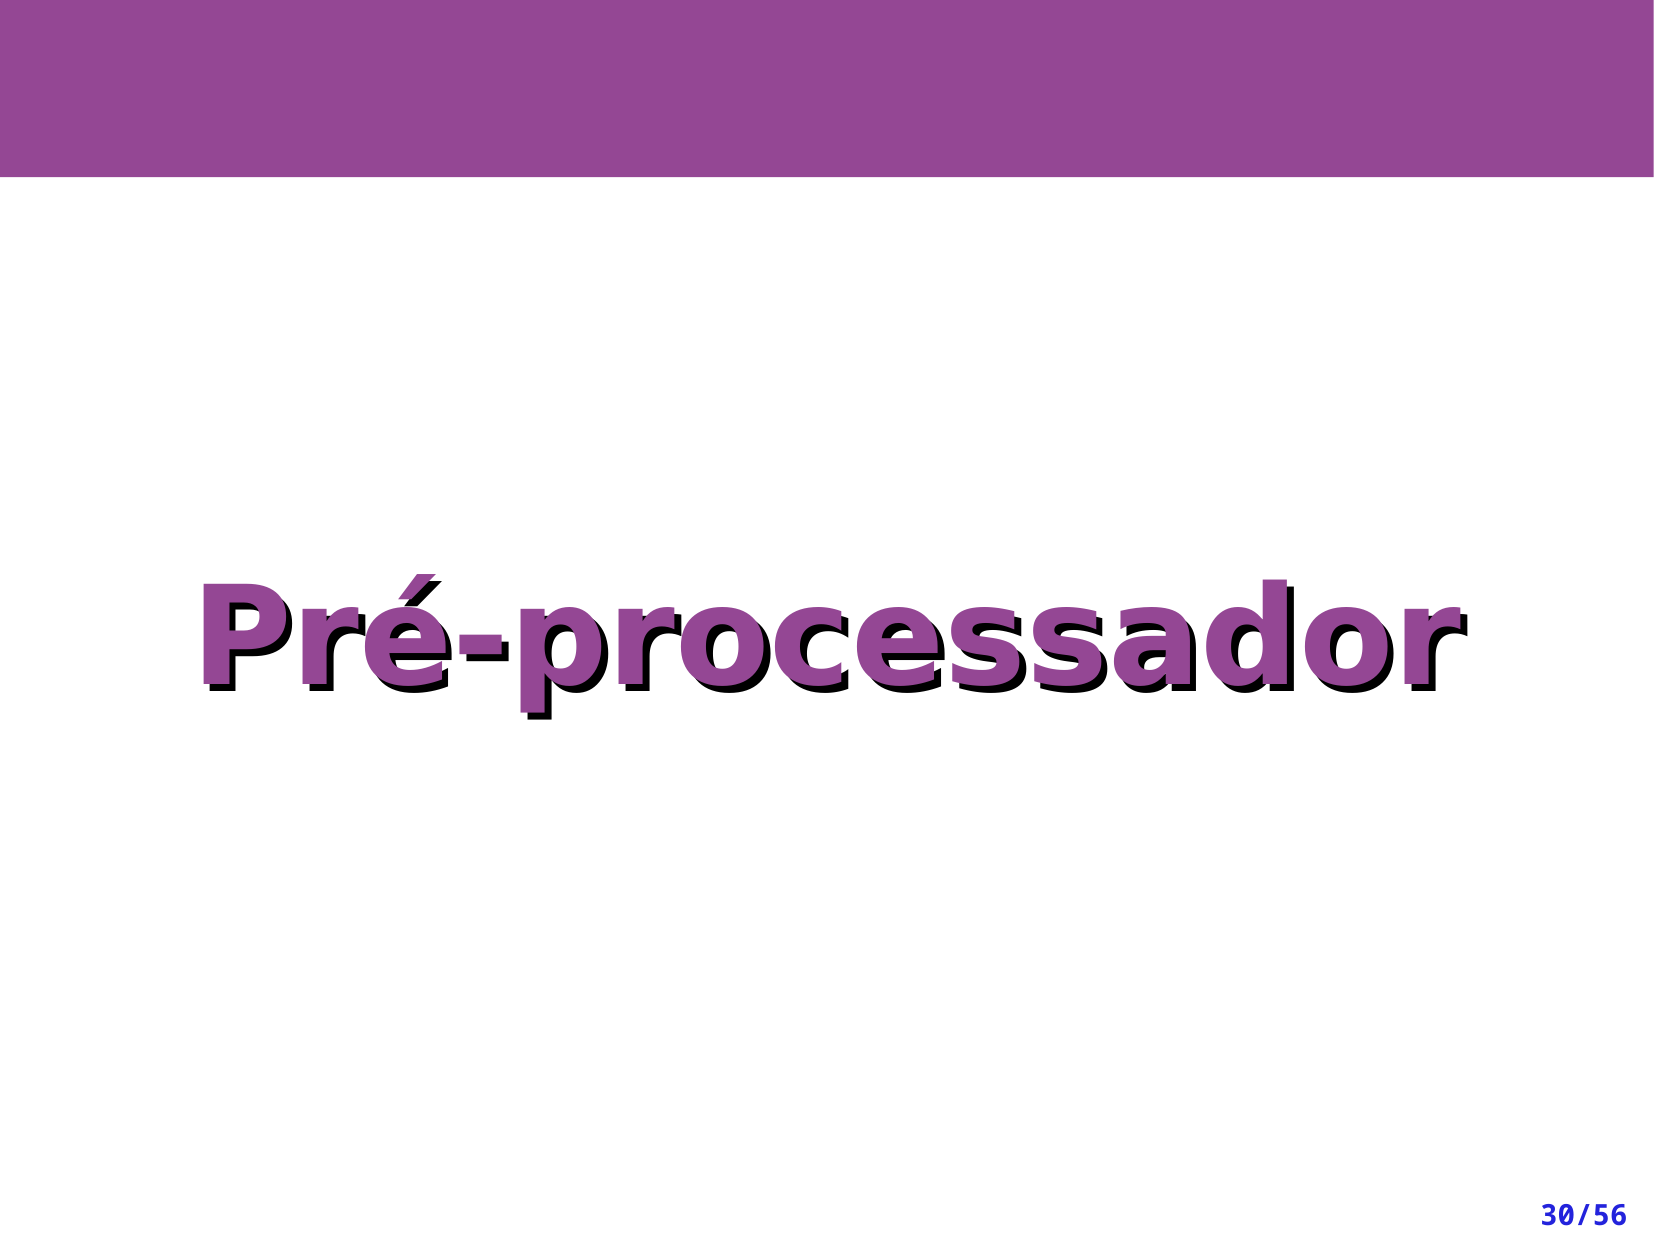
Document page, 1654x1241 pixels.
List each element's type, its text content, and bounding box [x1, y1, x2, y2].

text_box Pré-processador [176, 549, 1478, 727]
